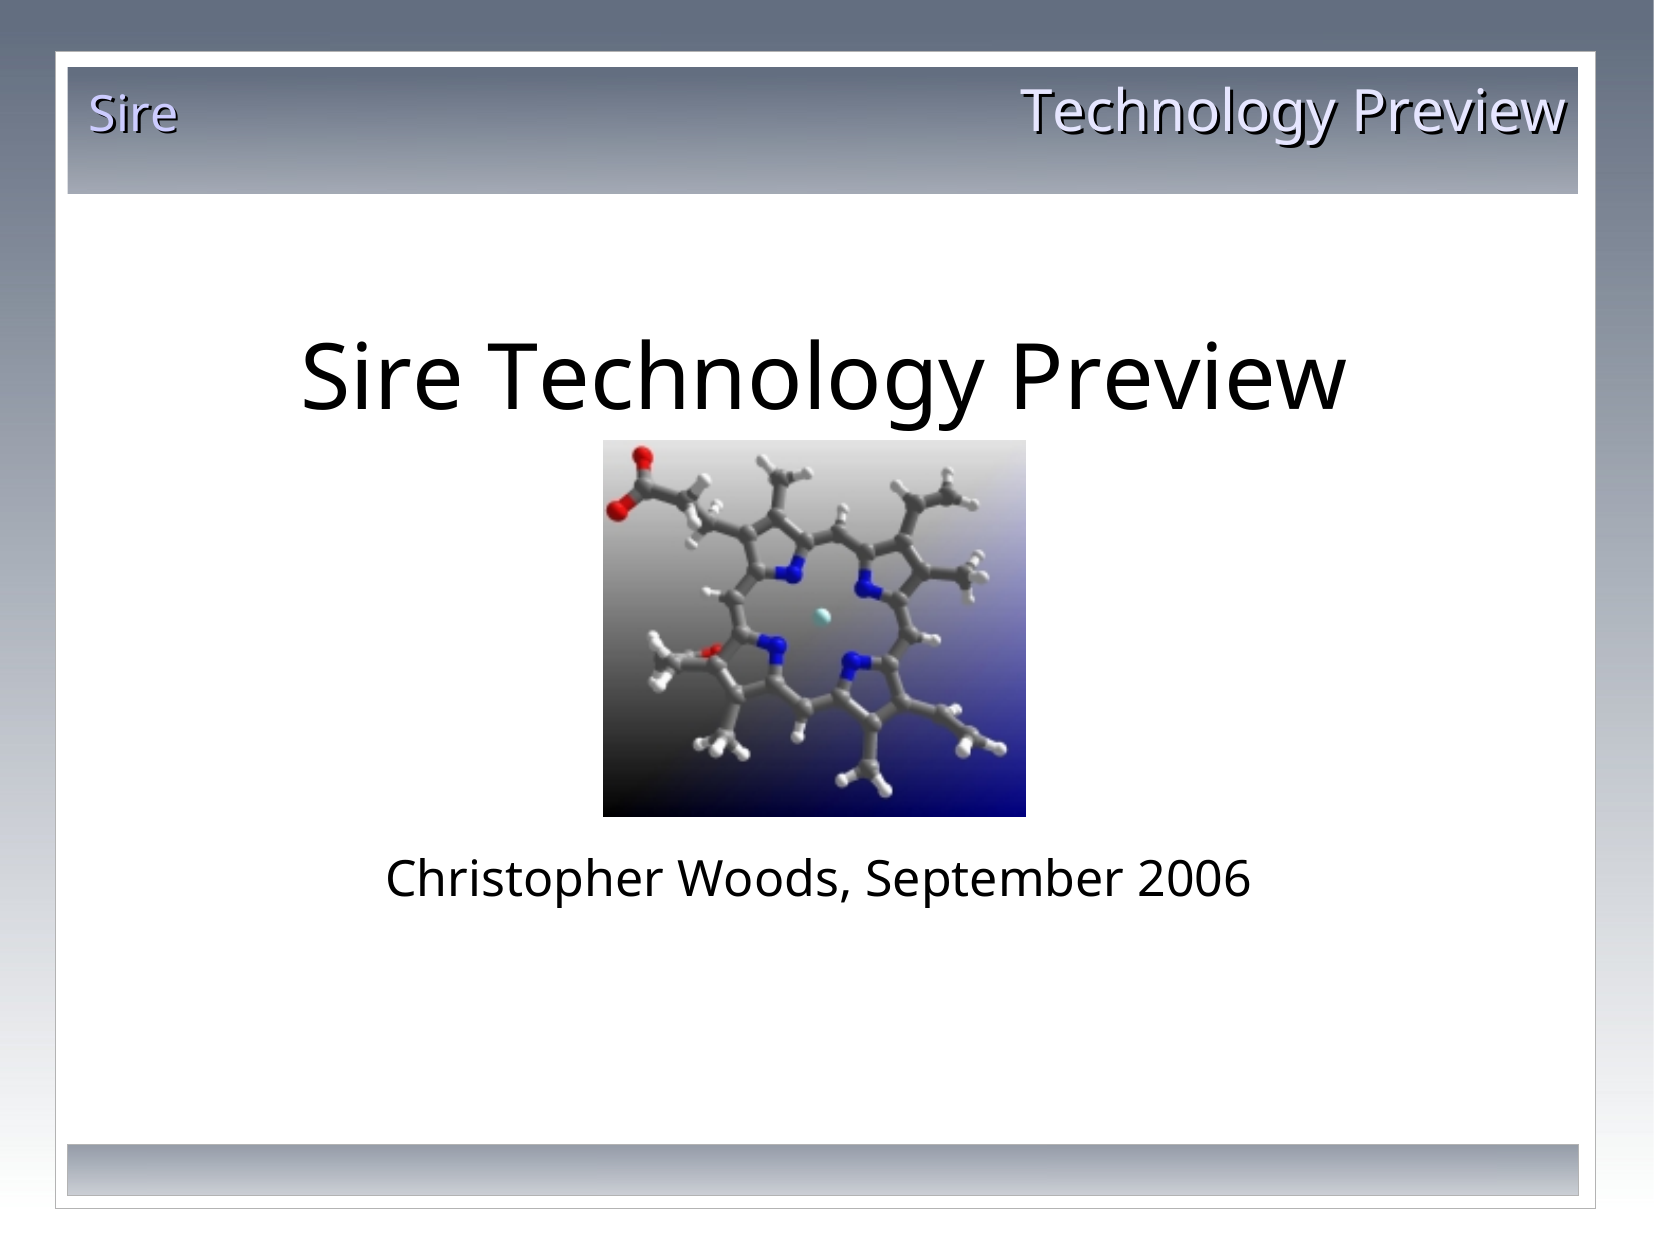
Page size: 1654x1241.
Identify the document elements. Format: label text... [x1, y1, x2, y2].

text_box Sire Technology Preview [129, 303, 1520, 431]
title Technology Preview [567, 68, 1567, 196]
text_box Christopher Woods, September 2006 [123, 835, 1514, 911]
picture [0, 0, 1654, 1241]
